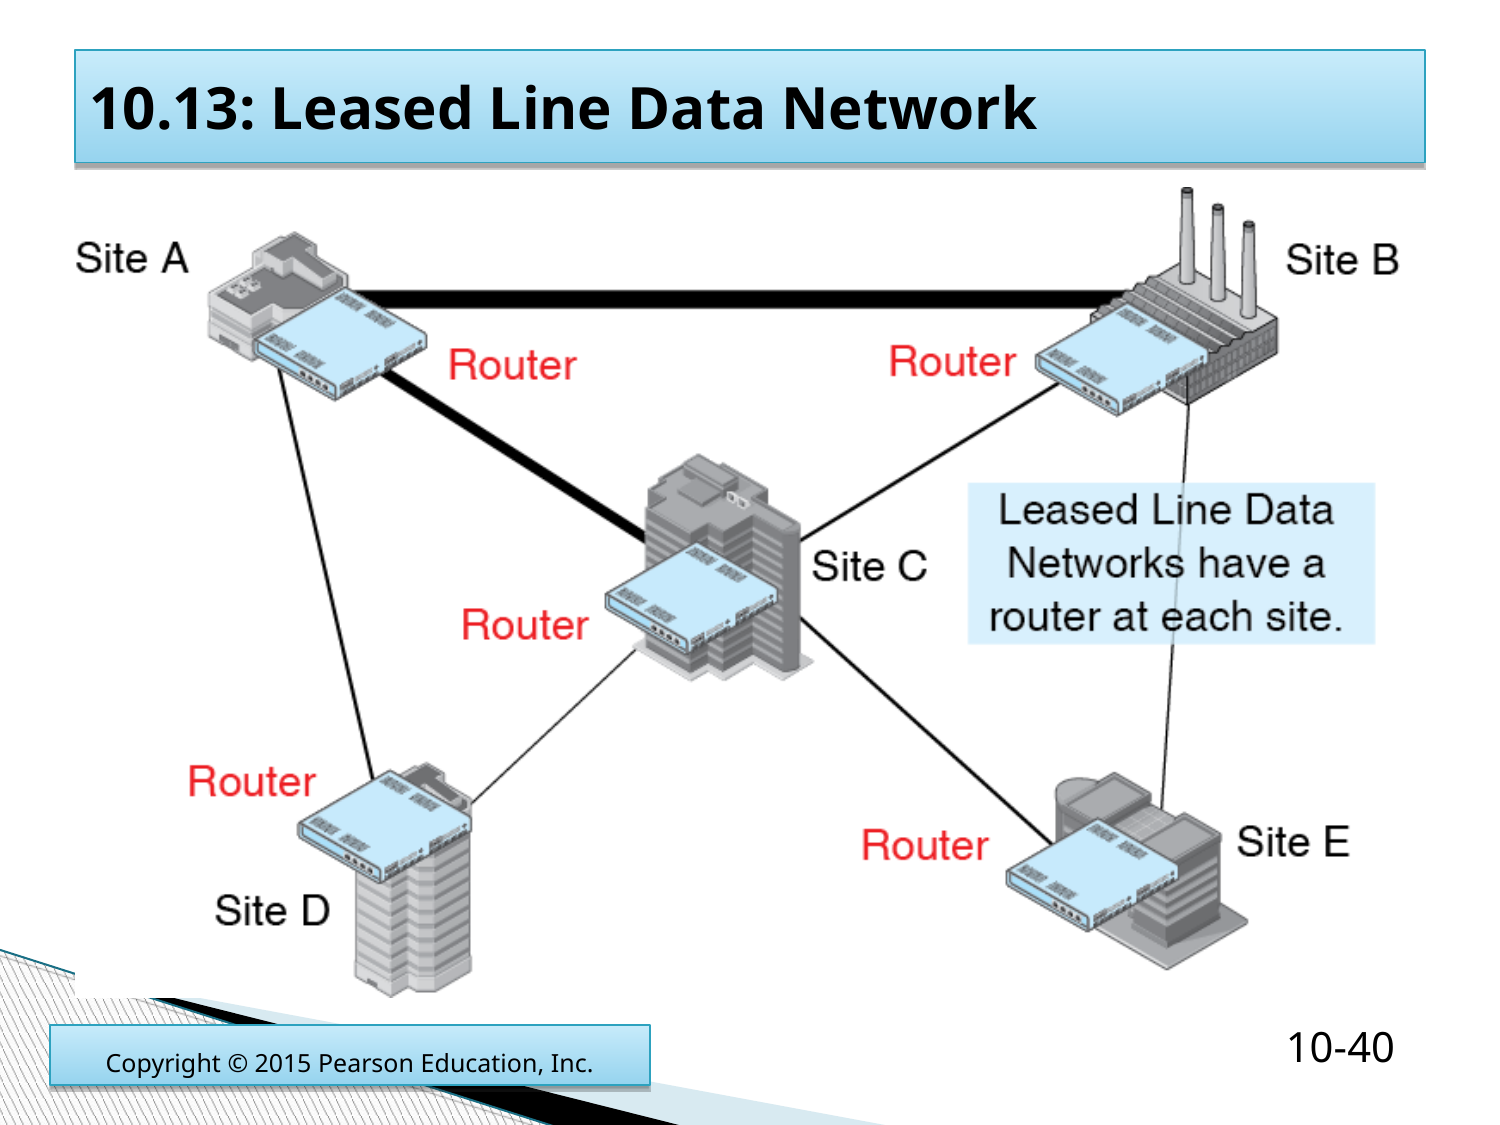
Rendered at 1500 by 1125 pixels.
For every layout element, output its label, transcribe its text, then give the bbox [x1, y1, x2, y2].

picture [0, 187, 1400, 1125]
title 10.13: Leased Line Data Network [75, 50, 1425, 163]
slide_number 10-<number> [1149, 1025, 1410, 1085]
footer Copyright © 2015 Pearson Education, Inc. [50, 1025, 650, 1085]
